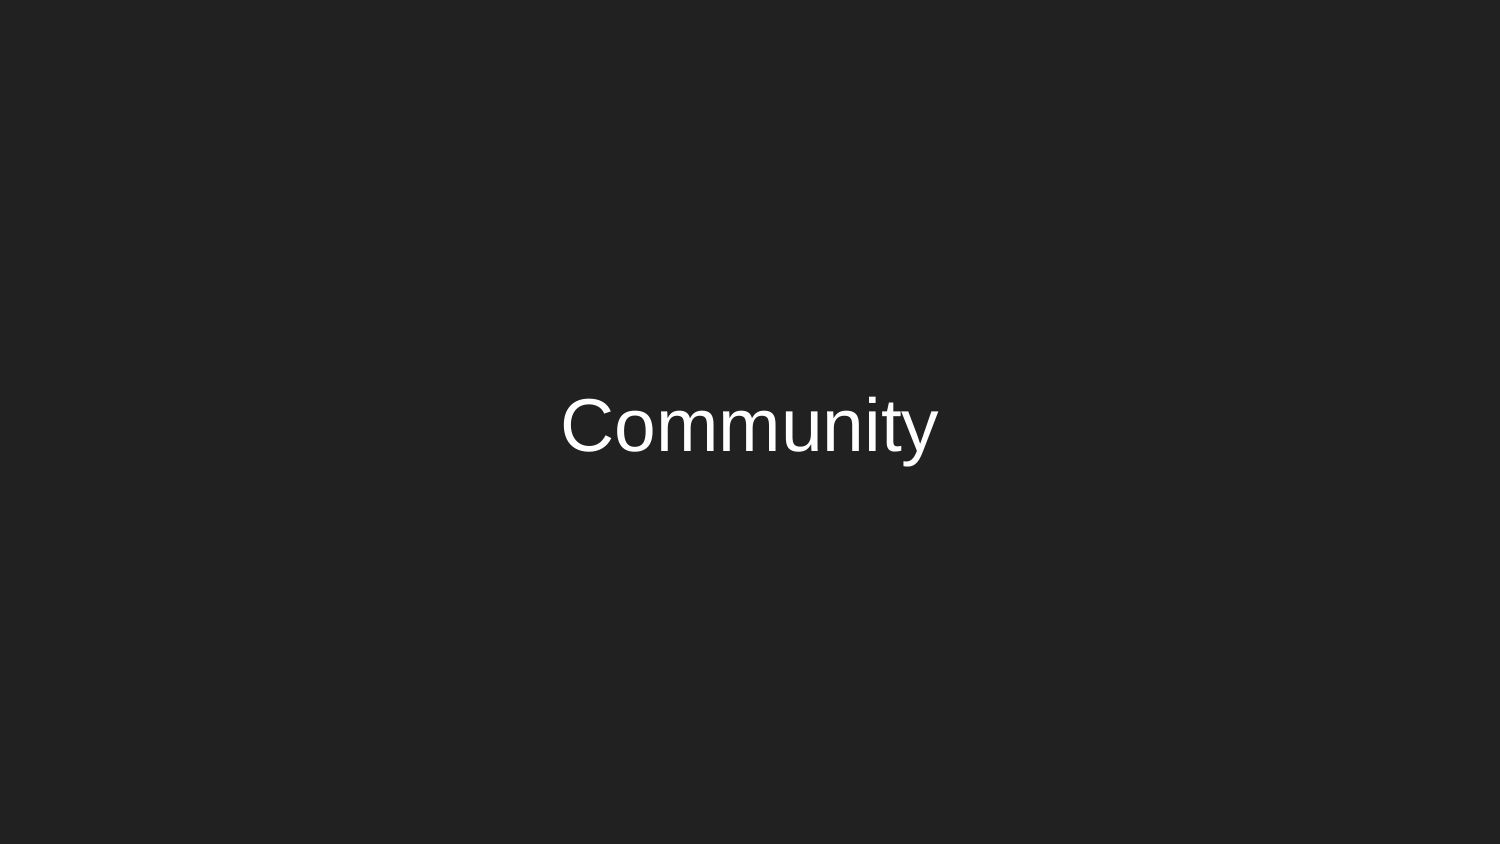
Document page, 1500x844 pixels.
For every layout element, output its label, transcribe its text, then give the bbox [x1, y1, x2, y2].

title Community [51, 352, 1449, 491]
